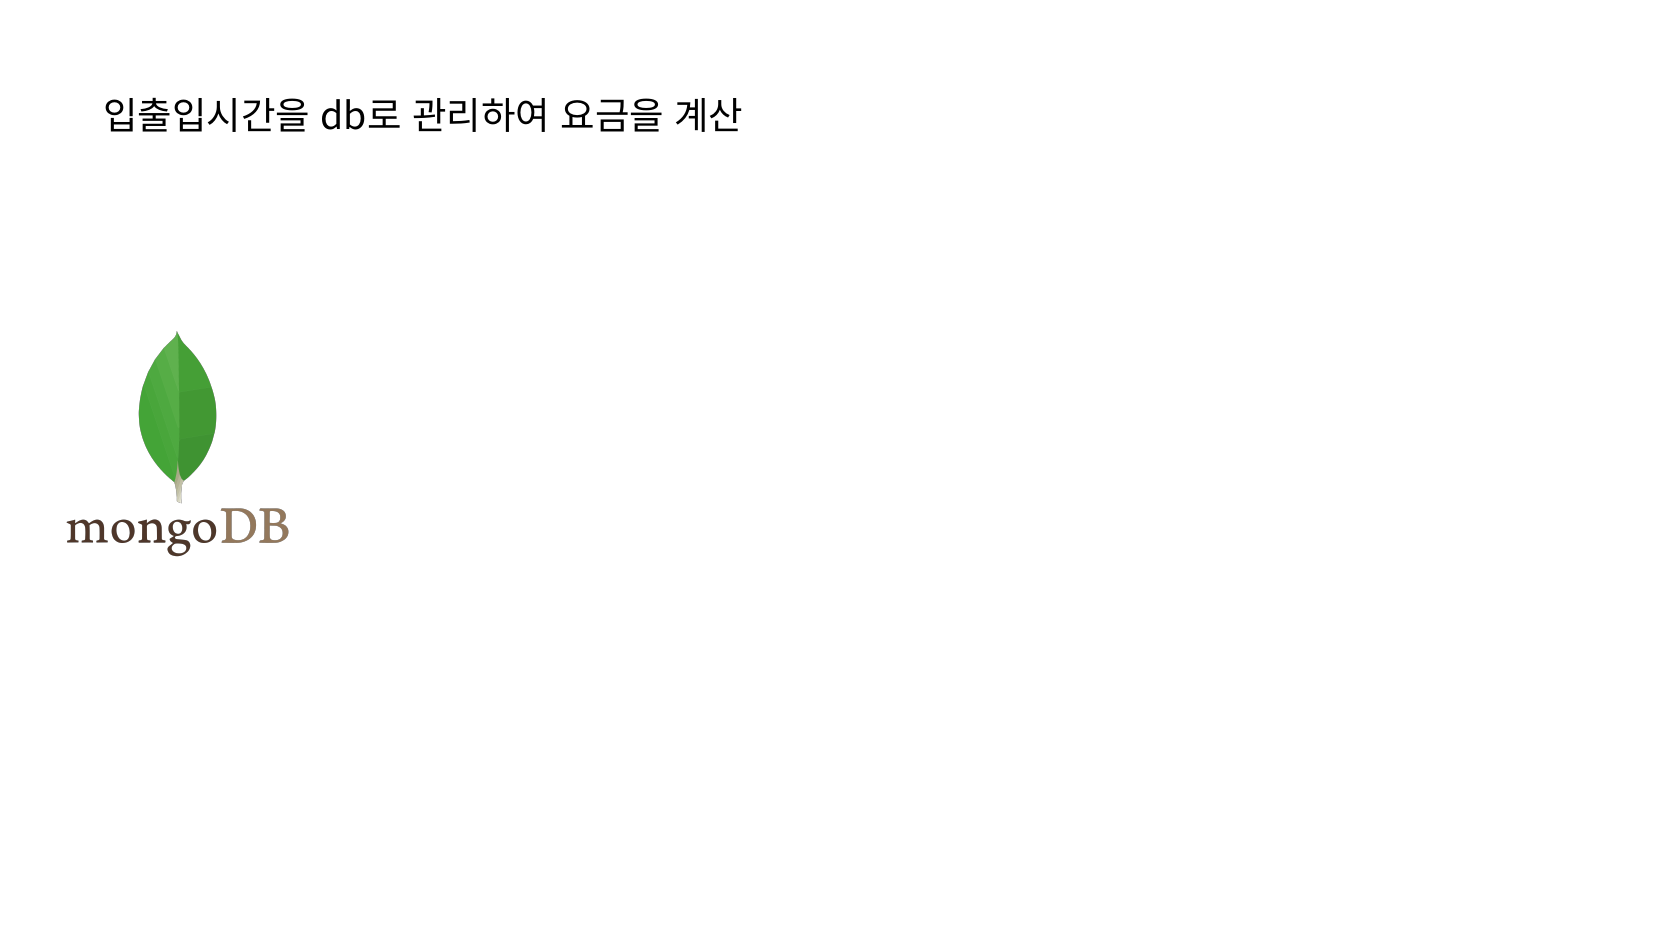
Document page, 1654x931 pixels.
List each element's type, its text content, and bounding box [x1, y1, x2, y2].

picture [59, 325, 296, 563]
text_box 입출입시간을 db로 관리하여 요금을 계산 [88, 78, 759, 148]
